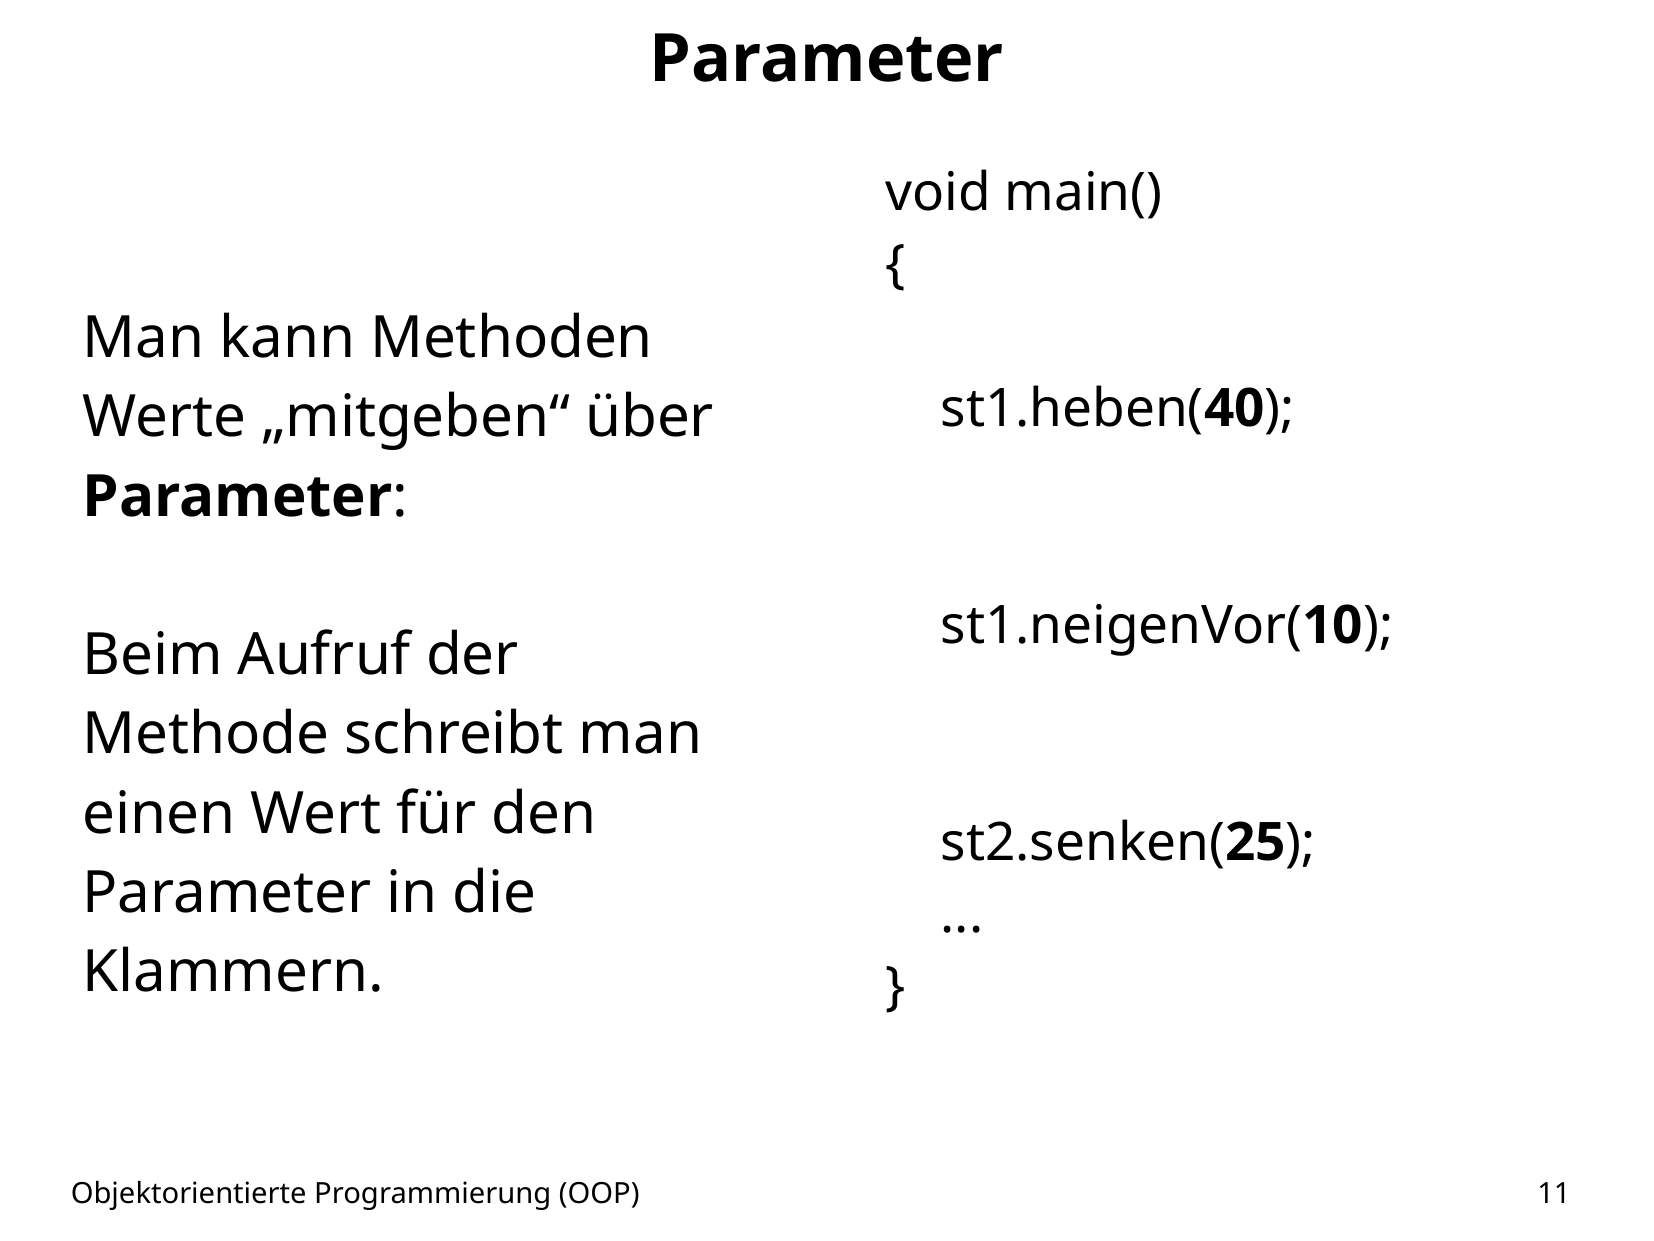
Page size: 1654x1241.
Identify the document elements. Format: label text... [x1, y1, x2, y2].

list void main() { st1.heben(40); st1.neigenVor(10); st2.senken(25); ... } [885, 153, 1536, 1028]
list Man kann Methoden Werte „mitgeben“ über Parameter: Beim Aufruf der Methode schreibt man einen Wert für den Parameter in die Klammern. [82, 295, 745, 1099]
title Parameter [0, 5, 1654, 107]
